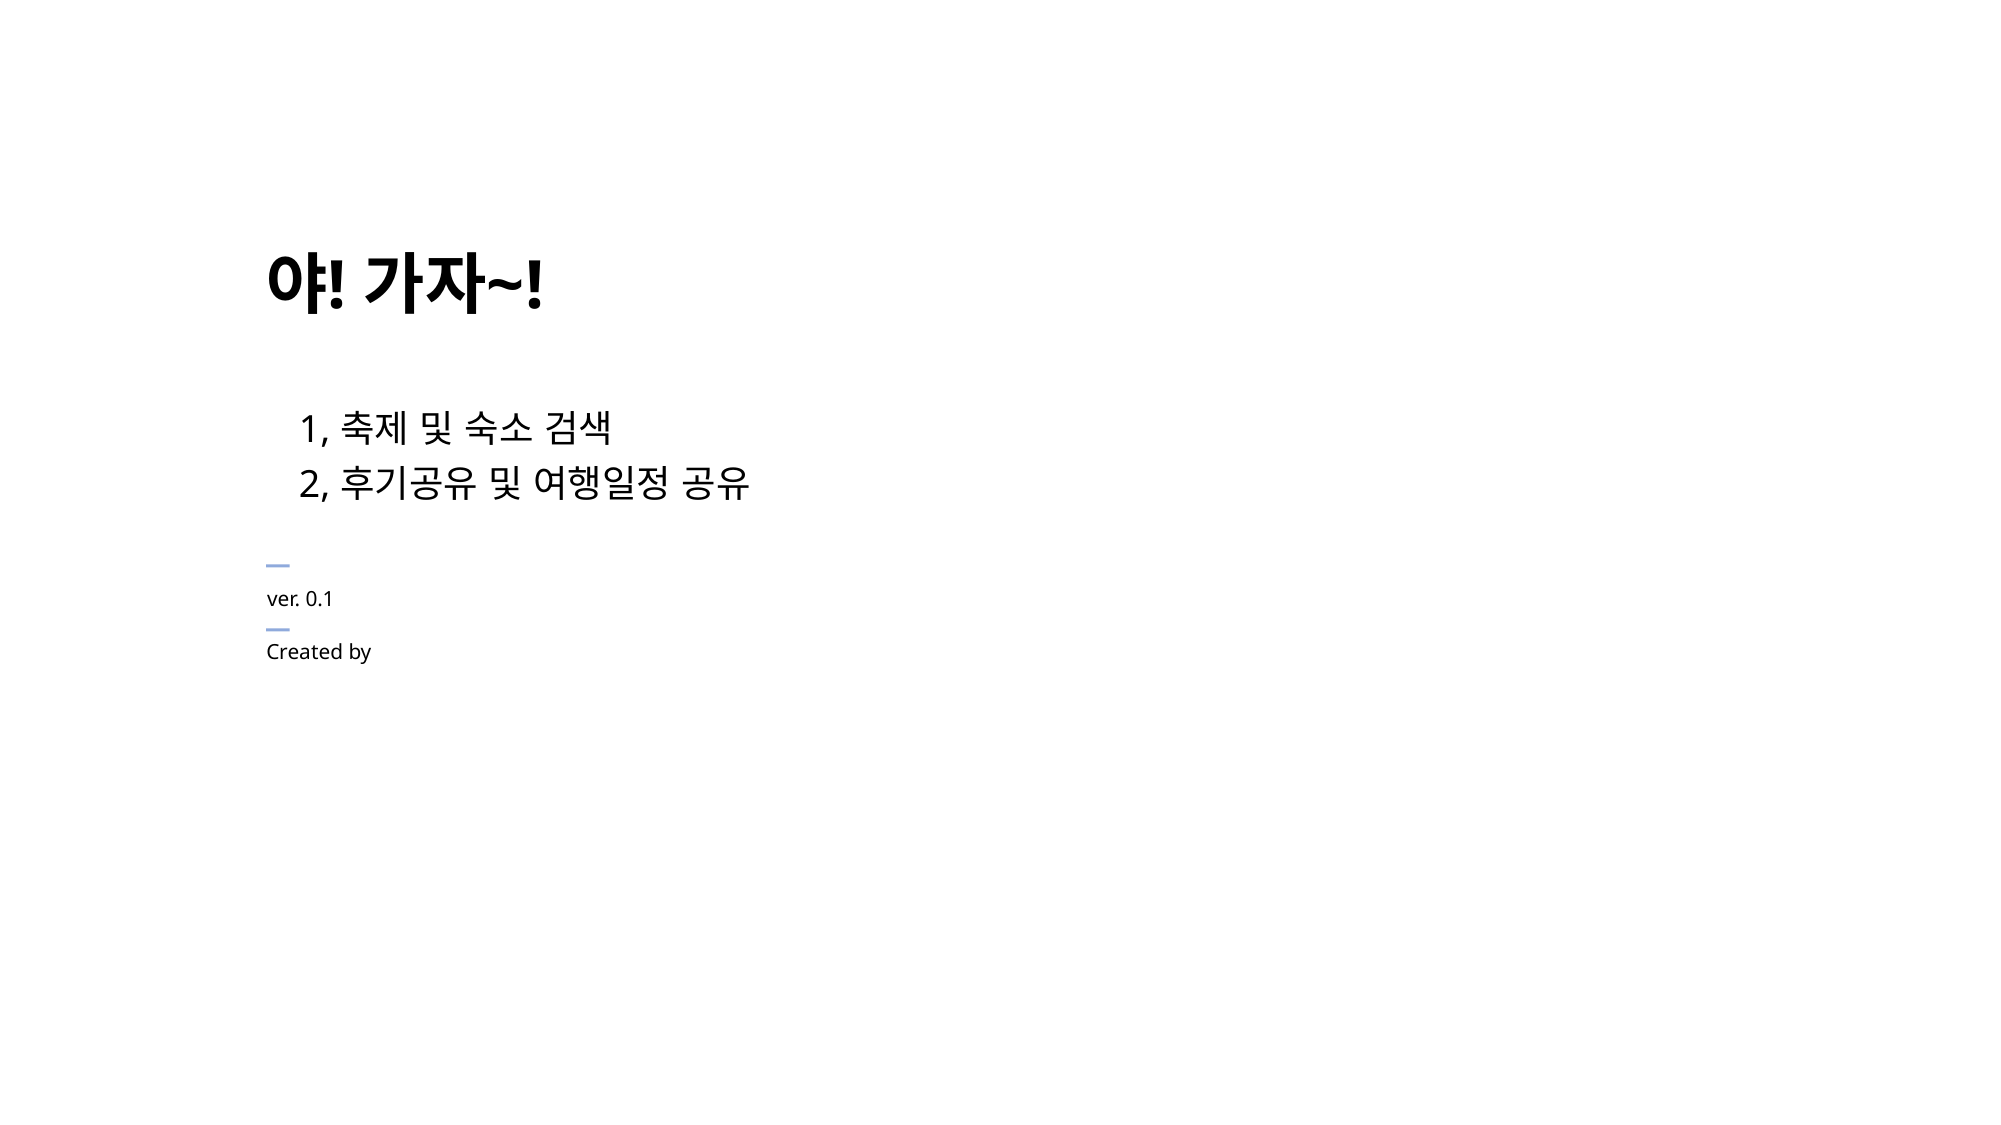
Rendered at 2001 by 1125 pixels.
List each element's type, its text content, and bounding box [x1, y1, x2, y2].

text_box ver. 0.1 [252, 577, 350, 618]
text_box Created by [251, 631, 387, 672]
text_box 야! 가자~! [251, 234, 1498, 330]
text_box [266, 628, 290, 632]
text_box [266, 564, 290, 568]
text_box [307, 472, 709, 545]
text_box 1, 축제 및 숙소 검색 2, 후기공유 및 여행일정 공유 [284, 392, 1016, 493]
